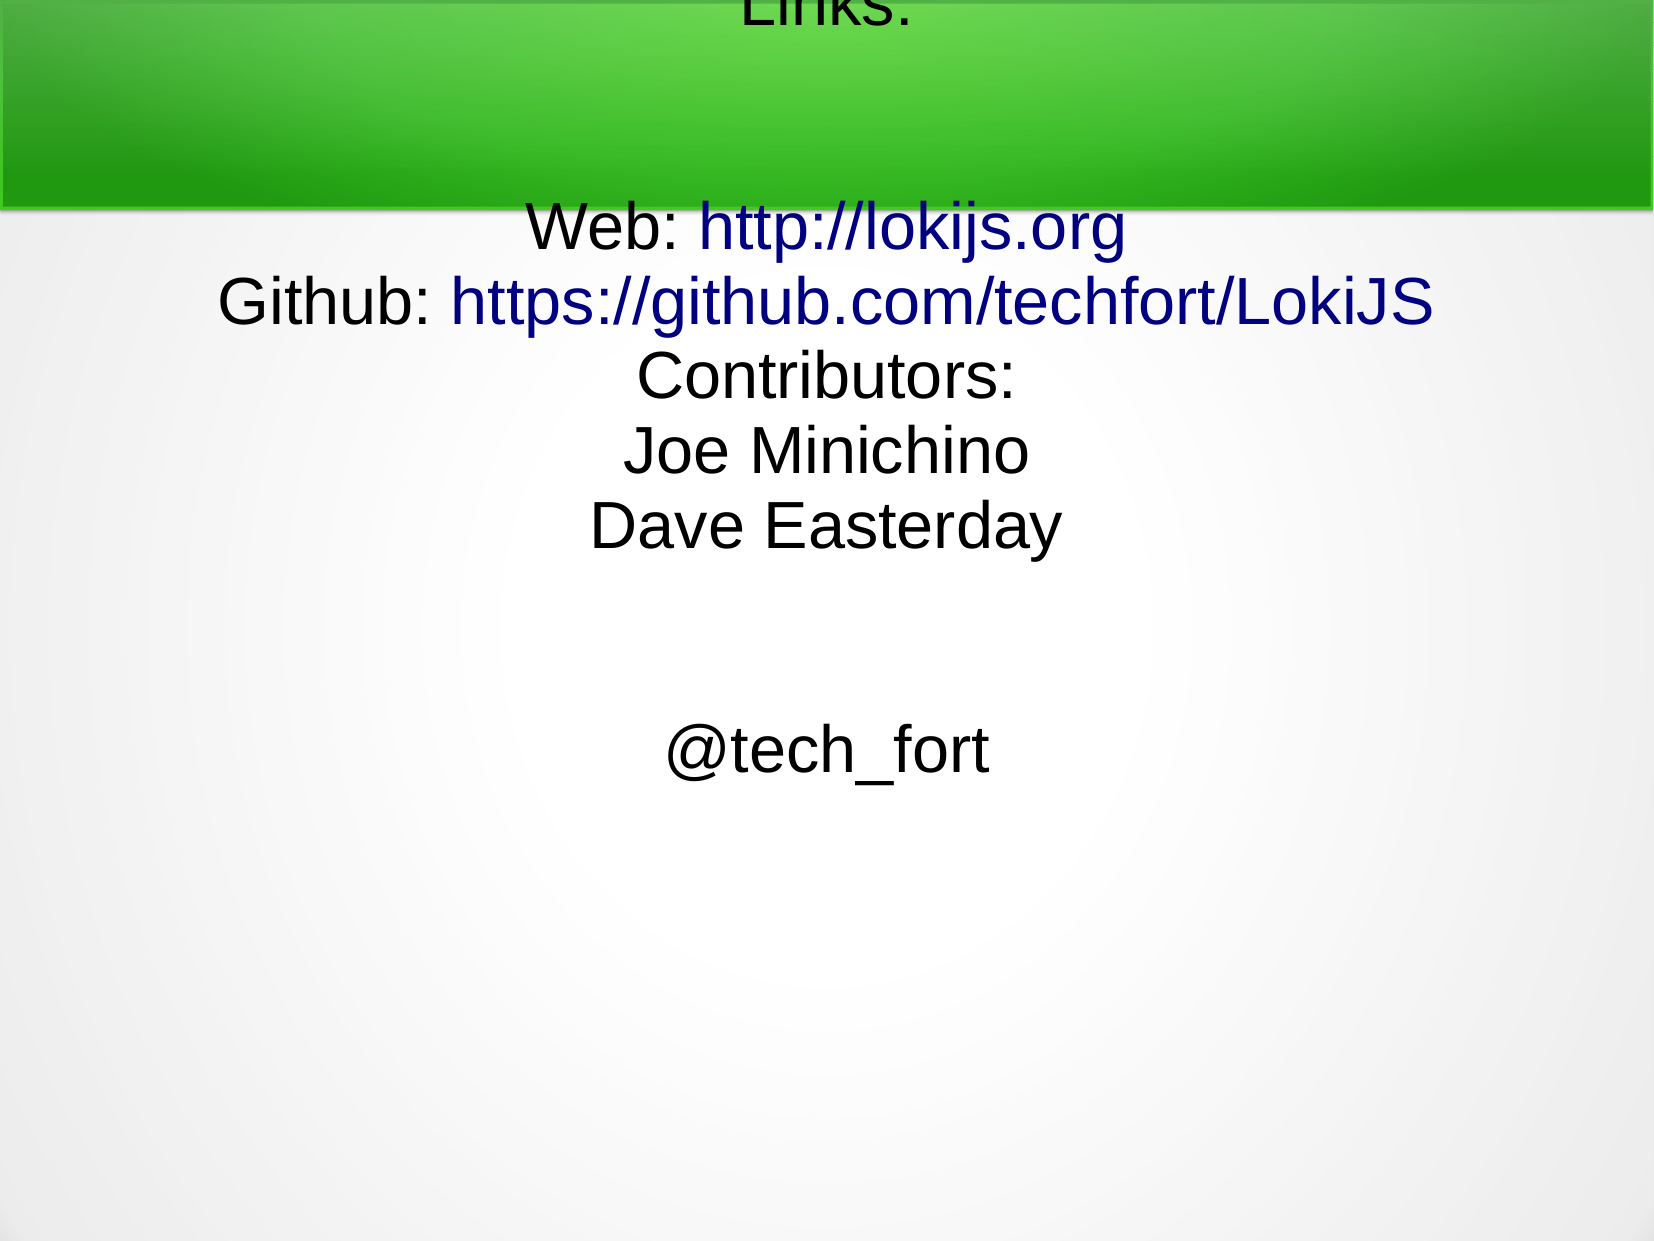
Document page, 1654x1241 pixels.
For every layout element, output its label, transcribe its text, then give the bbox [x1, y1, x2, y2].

subtitle Links: Web: http://lokijs.org Github: https://github.com/techfort/LokiJS Contributors: Joe Minichino Dave Easterday @tech_fort [82, 0, 1571, 788]
